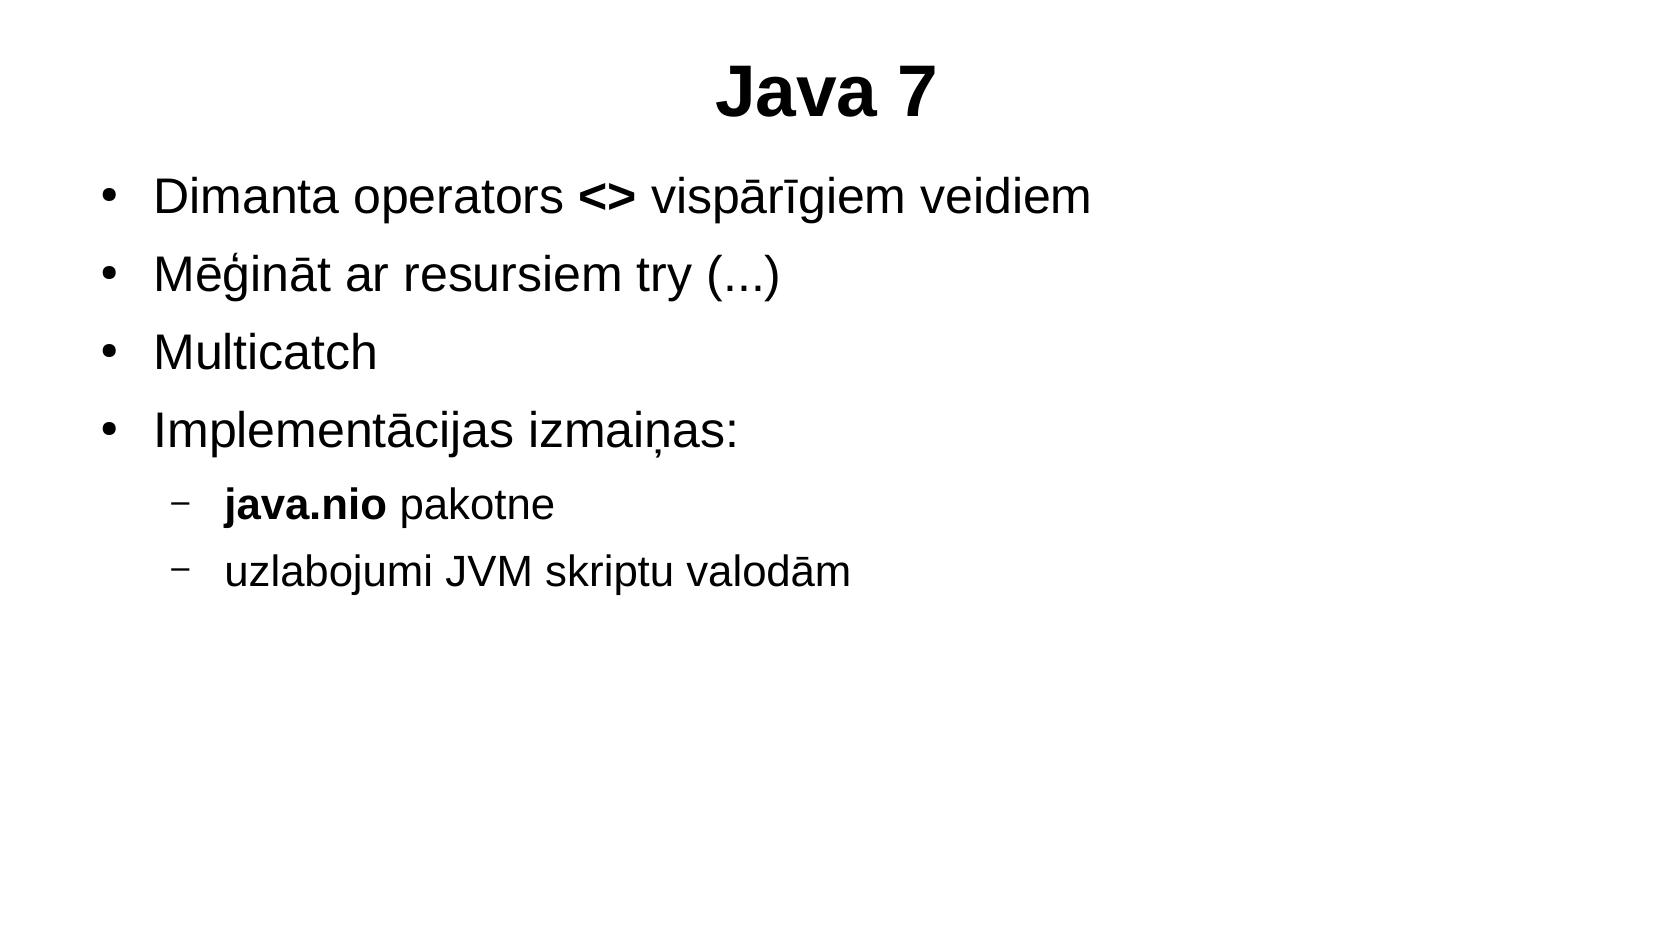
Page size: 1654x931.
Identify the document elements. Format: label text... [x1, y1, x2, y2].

title Java 7 [82, 37, 1571, 147]
list Dimanta operators <> vispārīgiem veidiem Mēģināt ar resursiem try (...) Multicatch Implementācijas izmaiņas: java.nio pakotne uzlabojumi JVM skriptu valodām [82, 168, 1538, 889]
